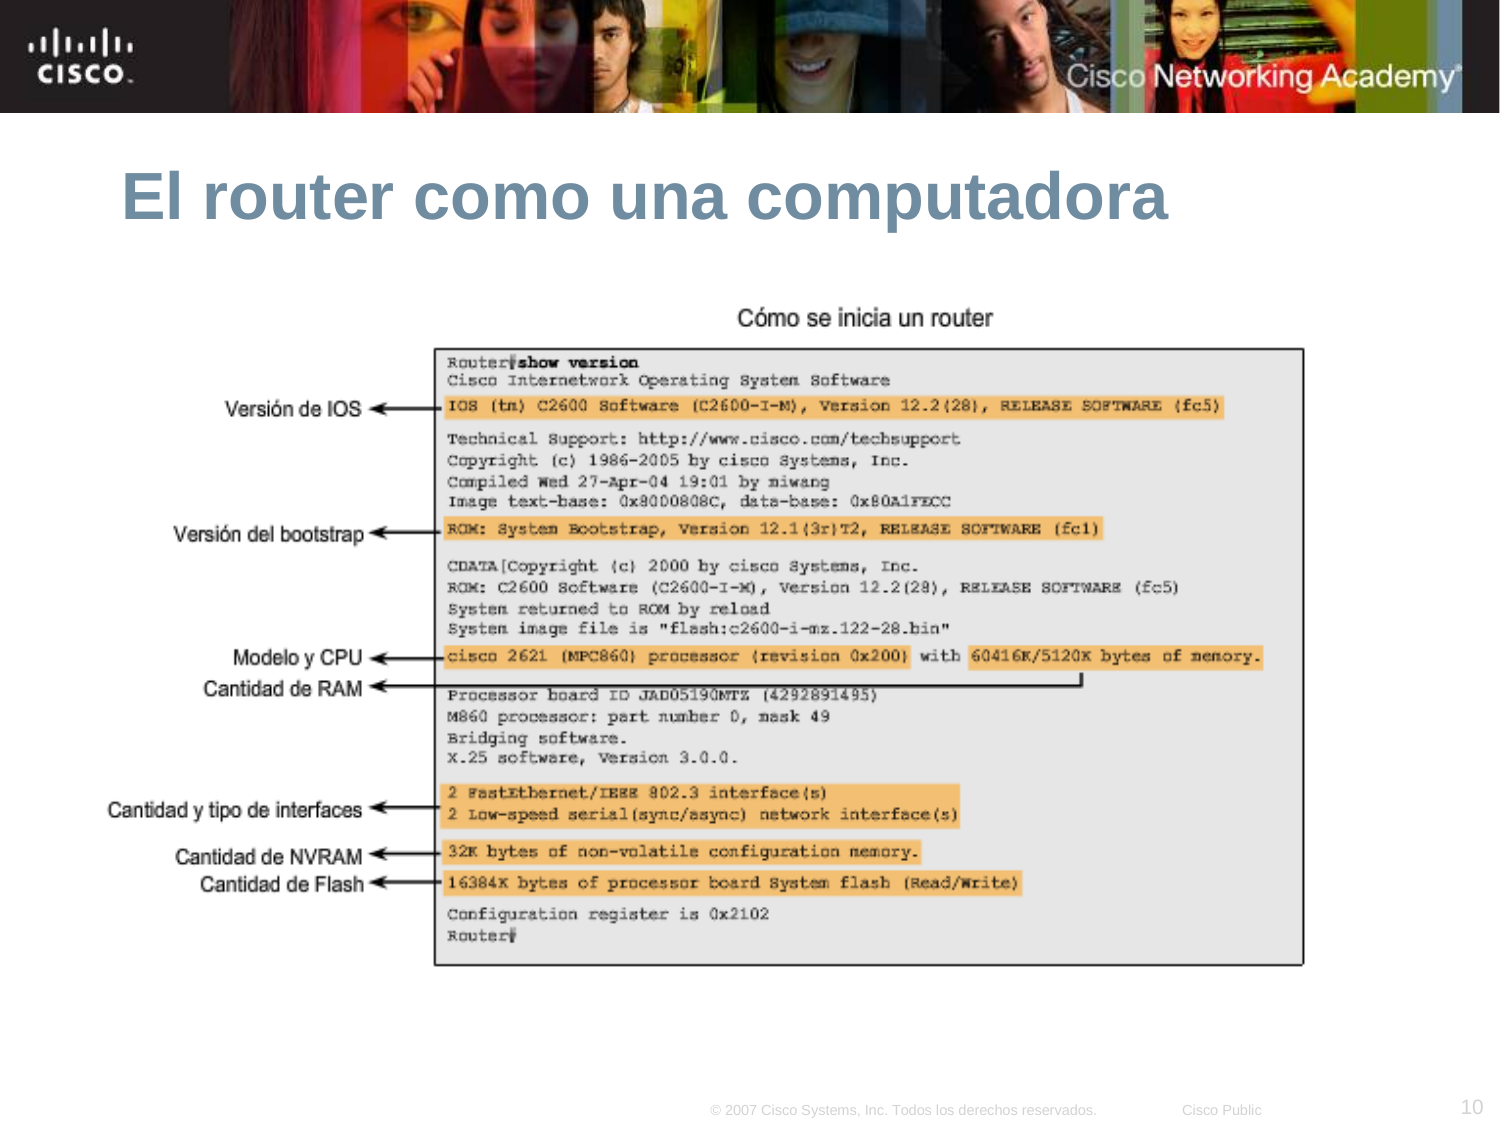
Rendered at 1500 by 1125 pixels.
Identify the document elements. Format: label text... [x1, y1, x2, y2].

picture [0, 0, 1500, 113]
picture [92, 282, 1342, 994]
title El router como una computadora [107, 102, 1444, 241]
